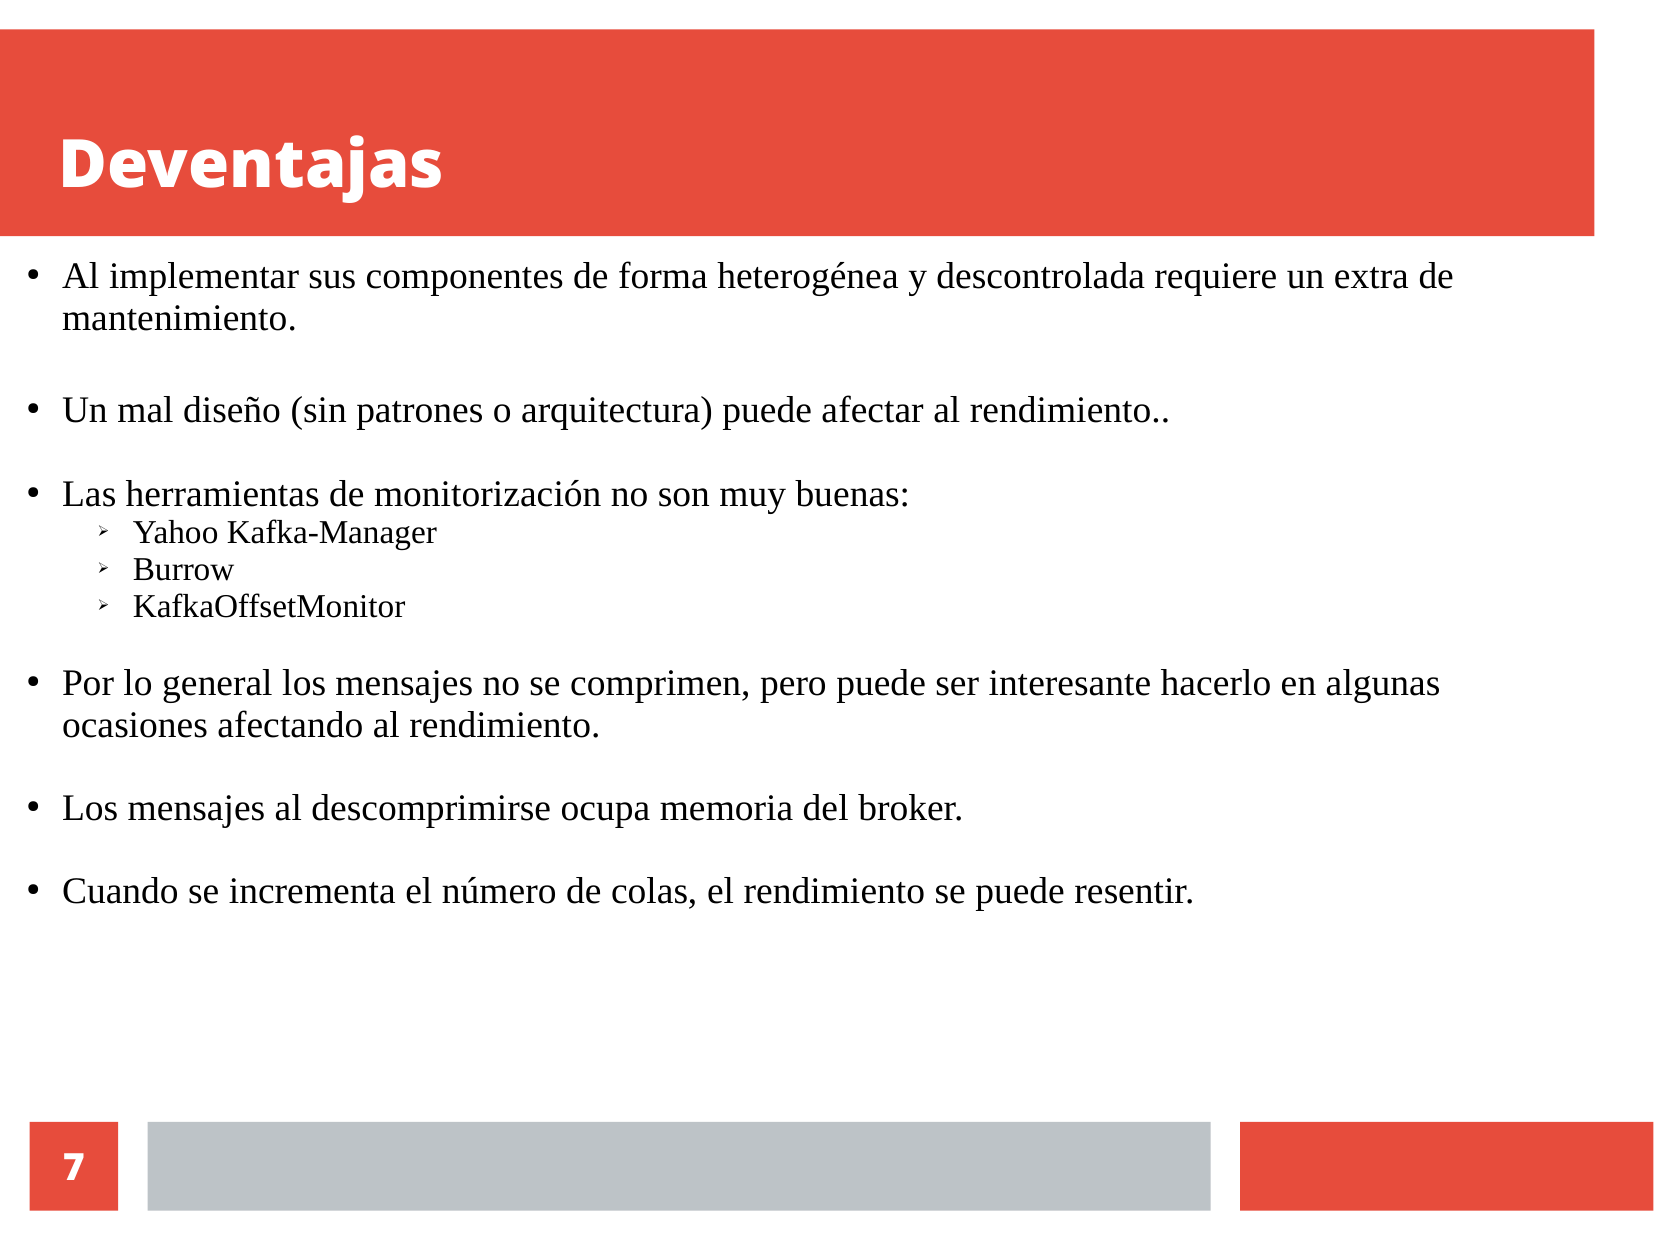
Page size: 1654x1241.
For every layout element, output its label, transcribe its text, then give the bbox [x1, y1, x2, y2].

text_box Al implementar sus componentes de forma heterogénea y descontrolada requiere un extra de mantenimiento. Un mal diseño (sin patrones o arquitectura) puede afectar al rendimiento.. Las herramientas de monitorización no son muy buenas: Yahoo Kafka-Manager Burrow KafkaOffsetMonitor Por lo general los mensajes no se comprimen, pero puede ser interesante hacerlo en algunas ocasiones afectando al rendimiento. Los mensajes al descomprimirse ocupa memoria del broker. Cuando se incrementa el número de colas, el rendimiento se puede resentir. [11, 248, 1607, 1241]
title Deventajas [58, 58, 1595, 207]
